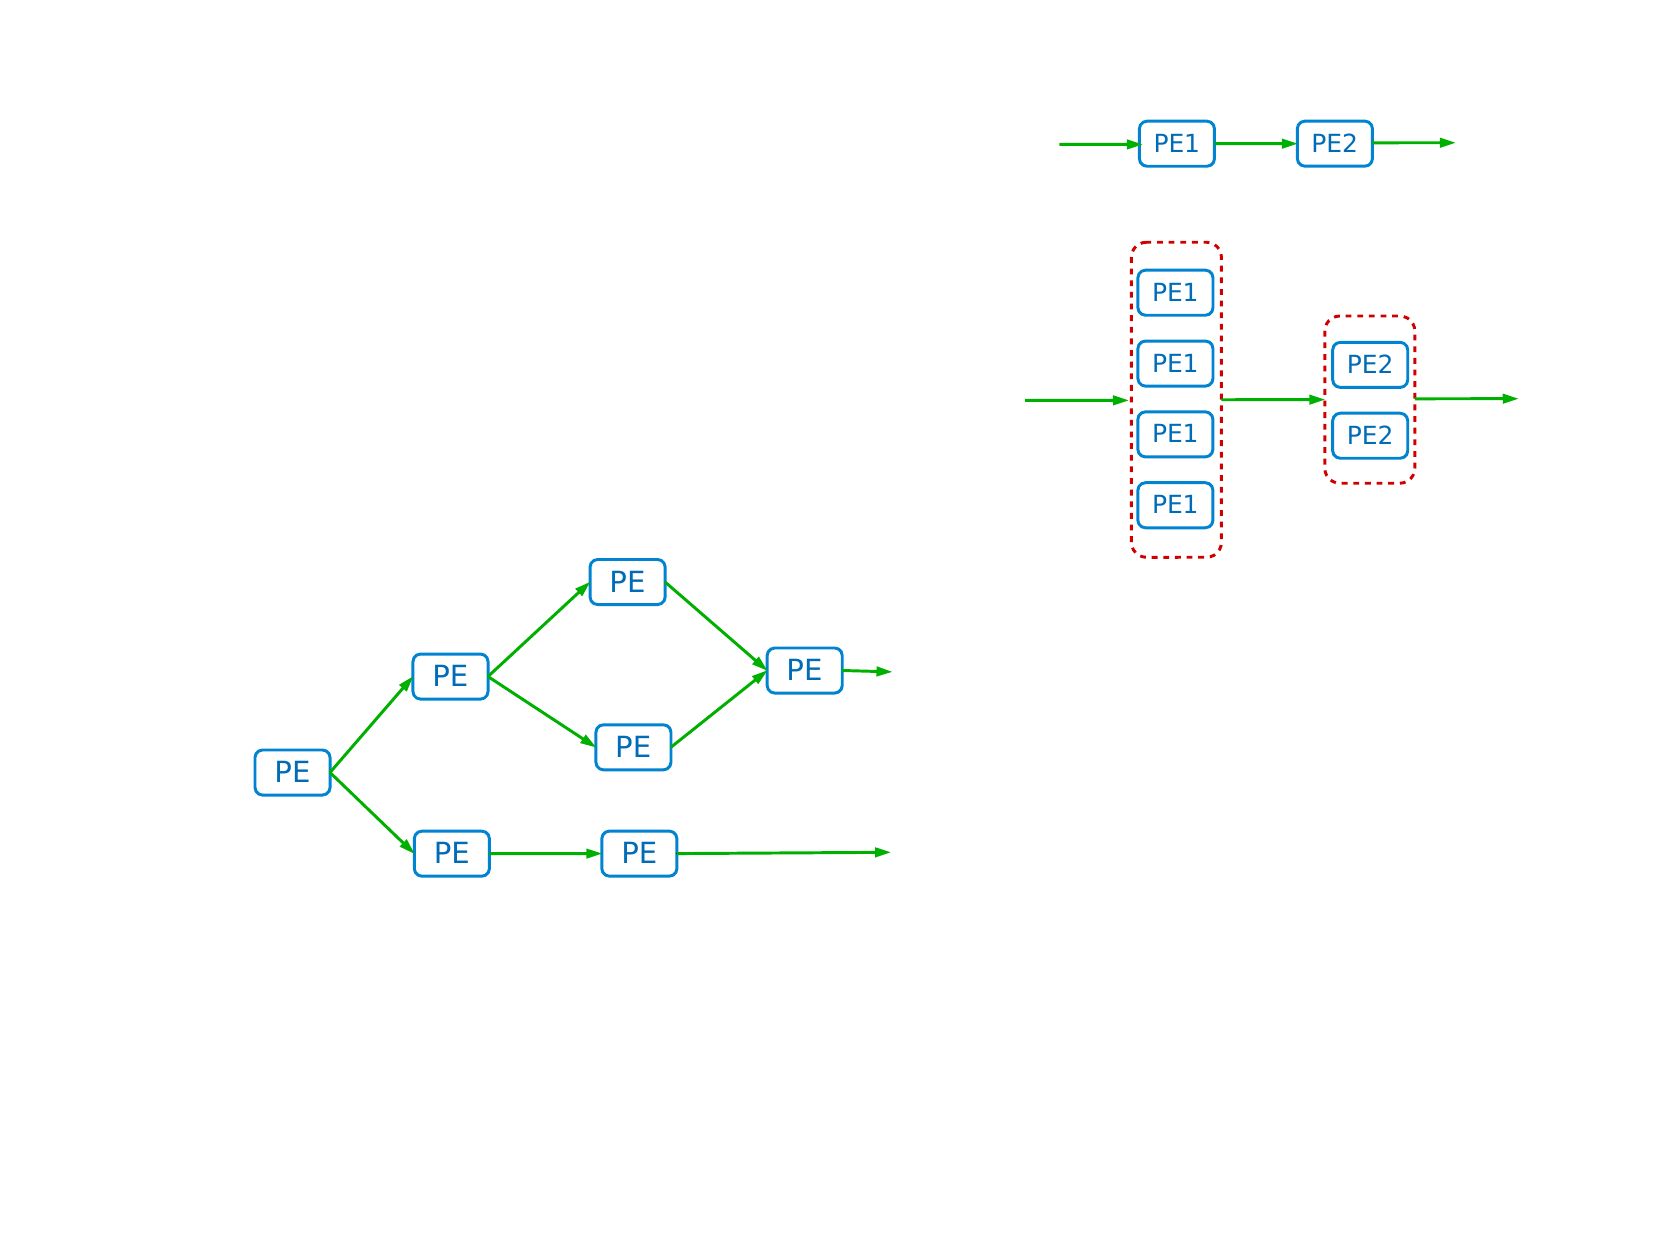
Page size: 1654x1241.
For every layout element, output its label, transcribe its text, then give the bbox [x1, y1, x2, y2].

text_box PE [255, 750, 331, 796]
text_box PE2 [1332, 342, 1408, 388]
text_box PE1 [1137, 482, 1213, 528]
text_box PE2 [1297, 121, 1373, 167]
text_box PE1 [1137, 270, 1213, 316]
text_box PE1 [1137, 341, 1213, 387]
text_box PE1 [1137, 411, 1213, 457]
text_box PE [767, 648, 843, 694]
text_box PE [414, 831, 490, 877]
text_box PE2 [1332, 413, 1408, 459]
text_box PE1 [1139, 121, 1215, 167]
text_box PE [590, 559, 666, 605]
text_box PE [595, 724, 671, 770]
text_box PE [601, 831, 677, 877]
text_box PE [412, 654, 489, 700]
